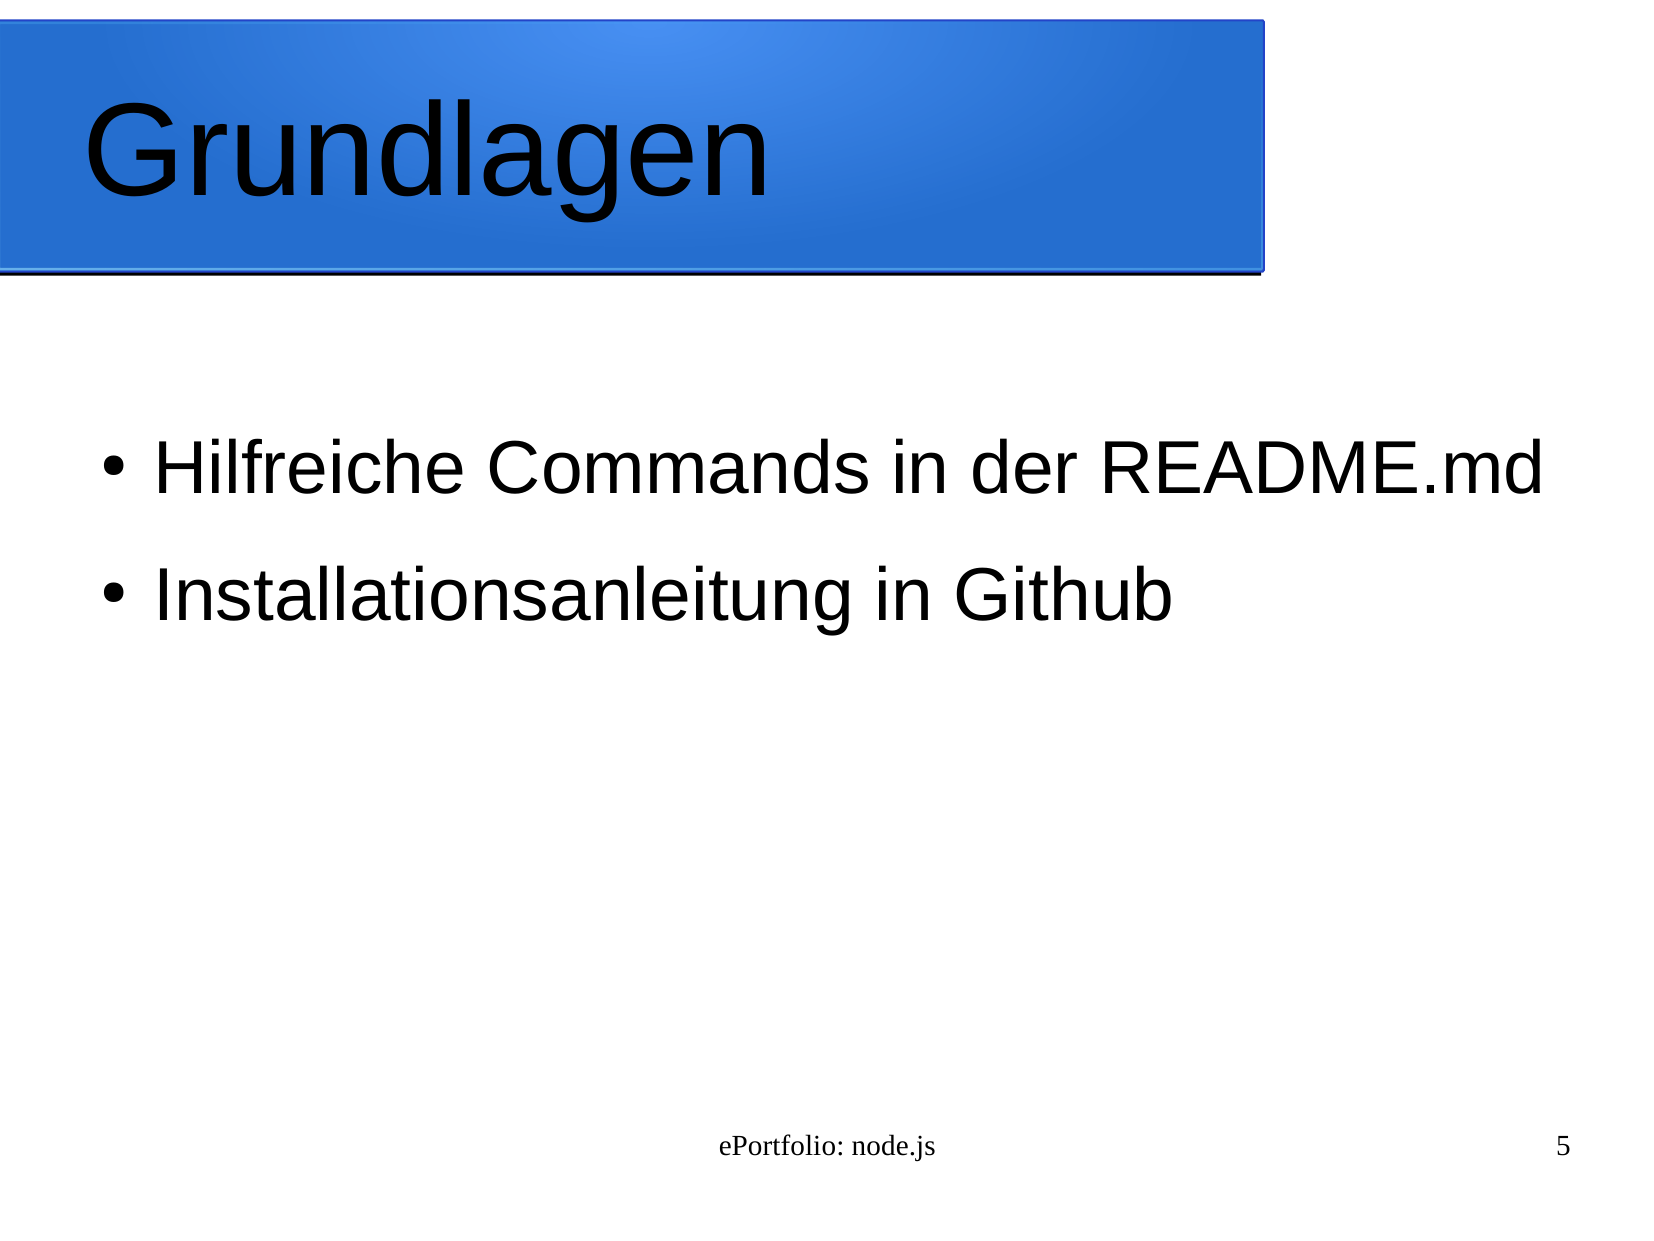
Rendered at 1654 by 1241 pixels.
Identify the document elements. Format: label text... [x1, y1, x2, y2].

list Hilfreiche Commands in der README.md Installationsanleitung in Github [82, 299, 1571, 1019]
title Grundlagen [82, 47, 1235, 252]
